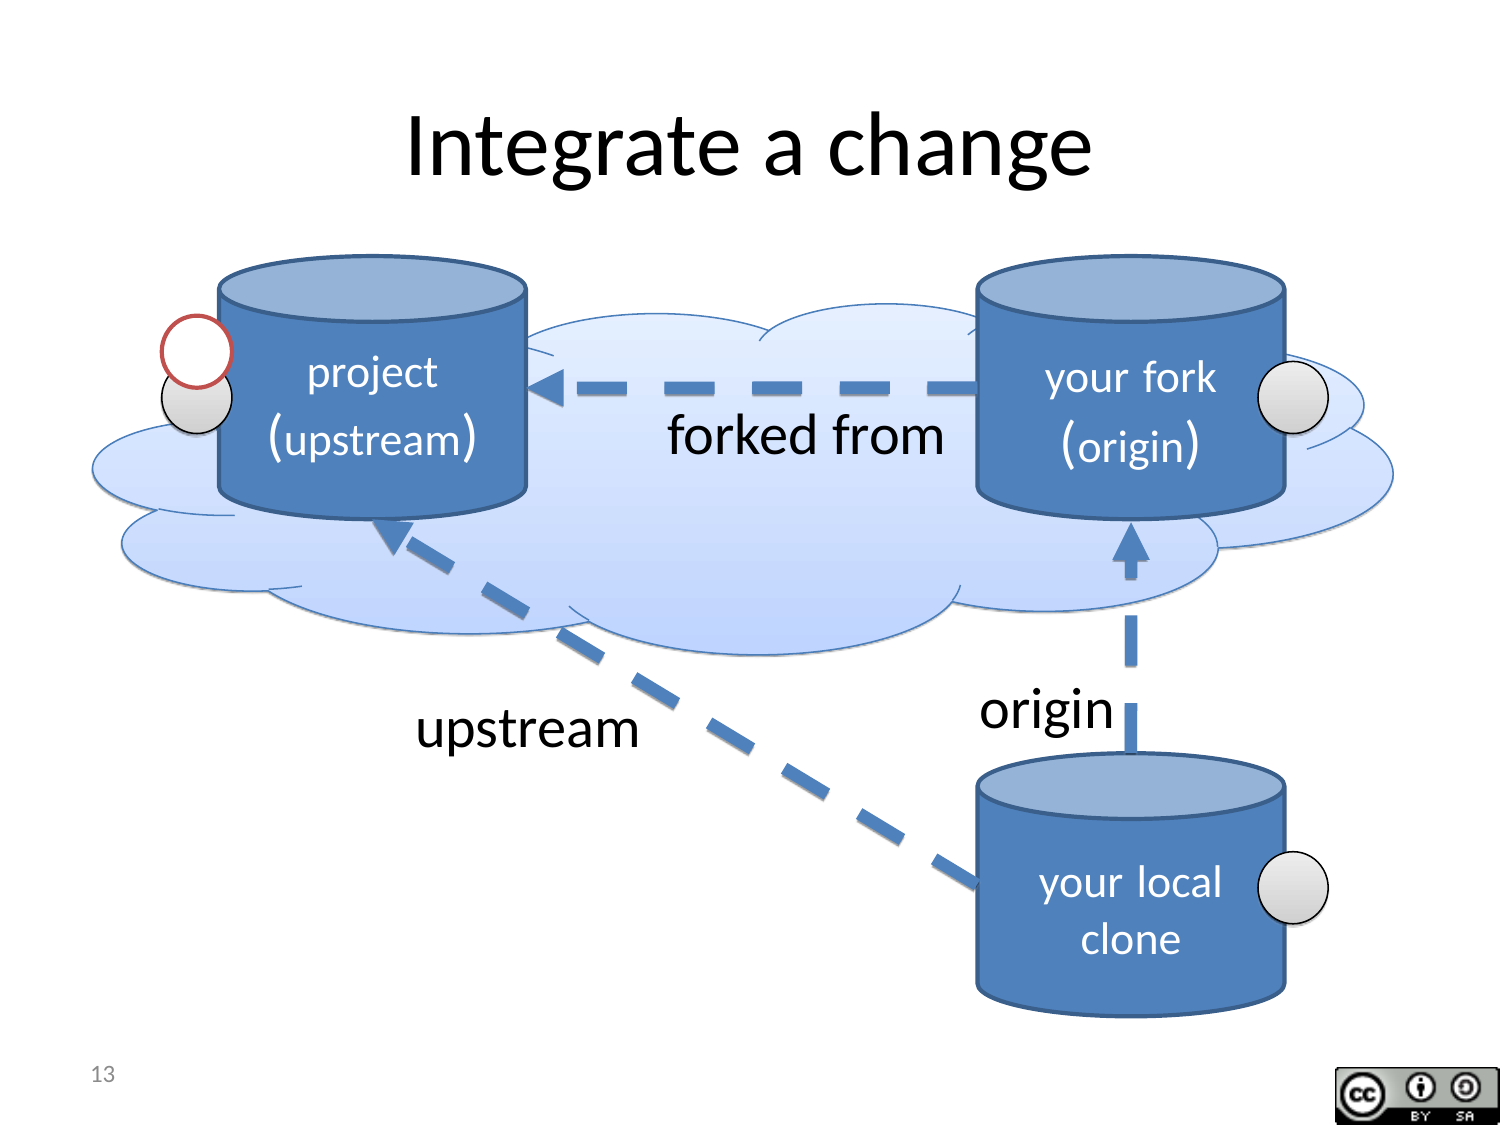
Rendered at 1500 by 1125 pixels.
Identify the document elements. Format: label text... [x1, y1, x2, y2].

text_box [92, 303, 1394, 655]
text_box upstream [371, 681, 685, 767]
title Integrate a change [75, 45, 1425, 233]
text_box your fork (origin) [977, 291, 1285, 520]
text_box origin [890, 663, 1204, 749]
text_box forked from [604, 388, 1010, 474]
text_box [1257, 851, 1329, 924]
text_box project (upstream) [218, 290, 526, 520]
picture [1335, 1067, 1500, 1125]
text_box your local clone [977, 788, 1285, 1017]
slide_number <number> [75, 1042, 425, 1103]
